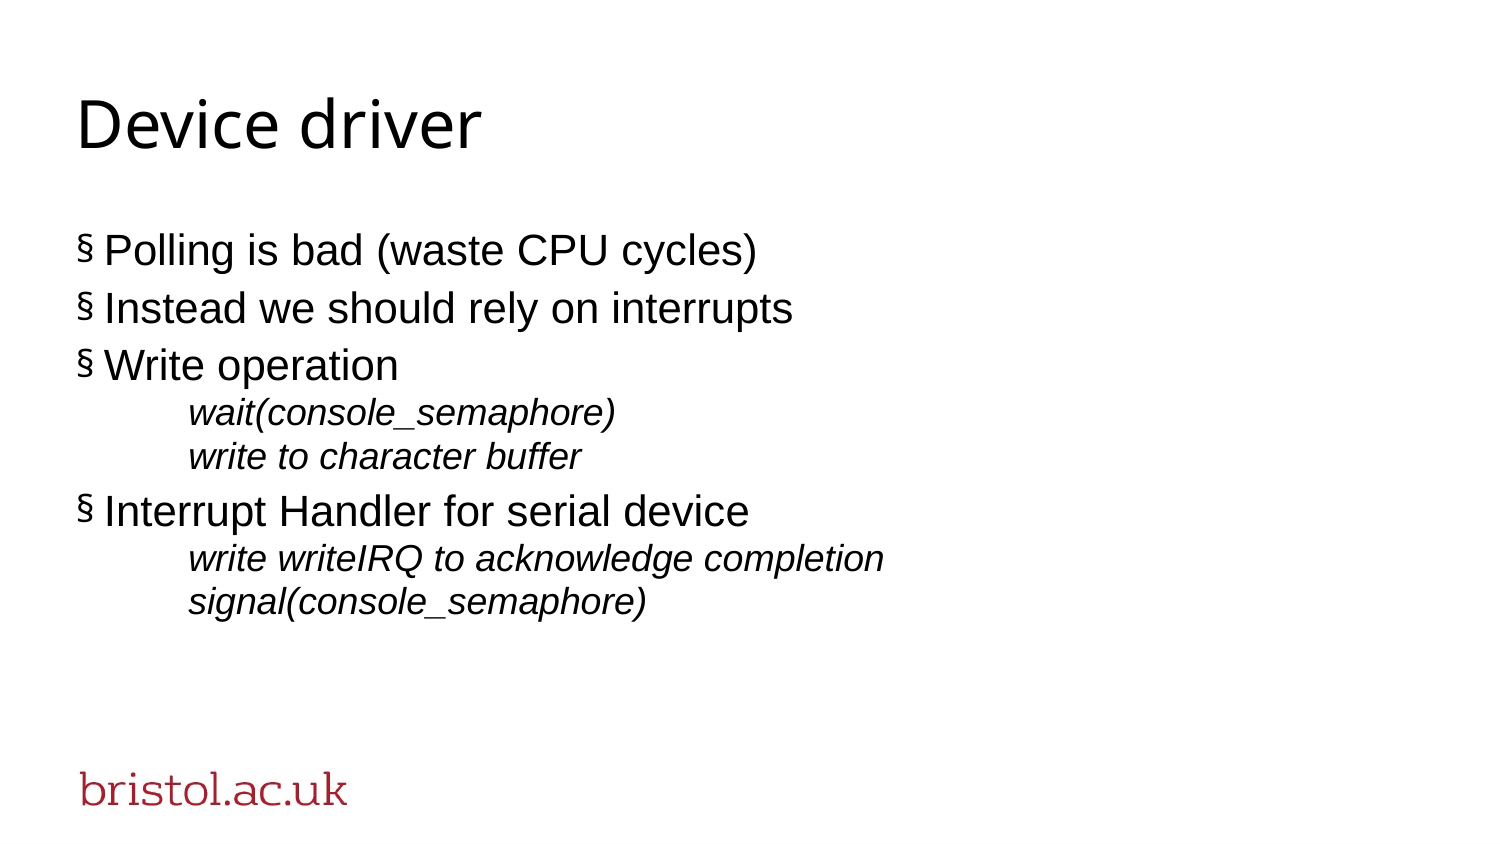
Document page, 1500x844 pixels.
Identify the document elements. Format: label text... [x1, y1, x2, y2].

title Device driver [60, 44, 1440, 209]
list Polling is bad (waste CPU cycles) Instead we should rely on interrupts Write operation wait(console_semaphore) write to character buffer Interrupt Handler for serial device write writeIRQ to acknowledge completion signal(console_semaphore) [60, 224, 1440, 699]
